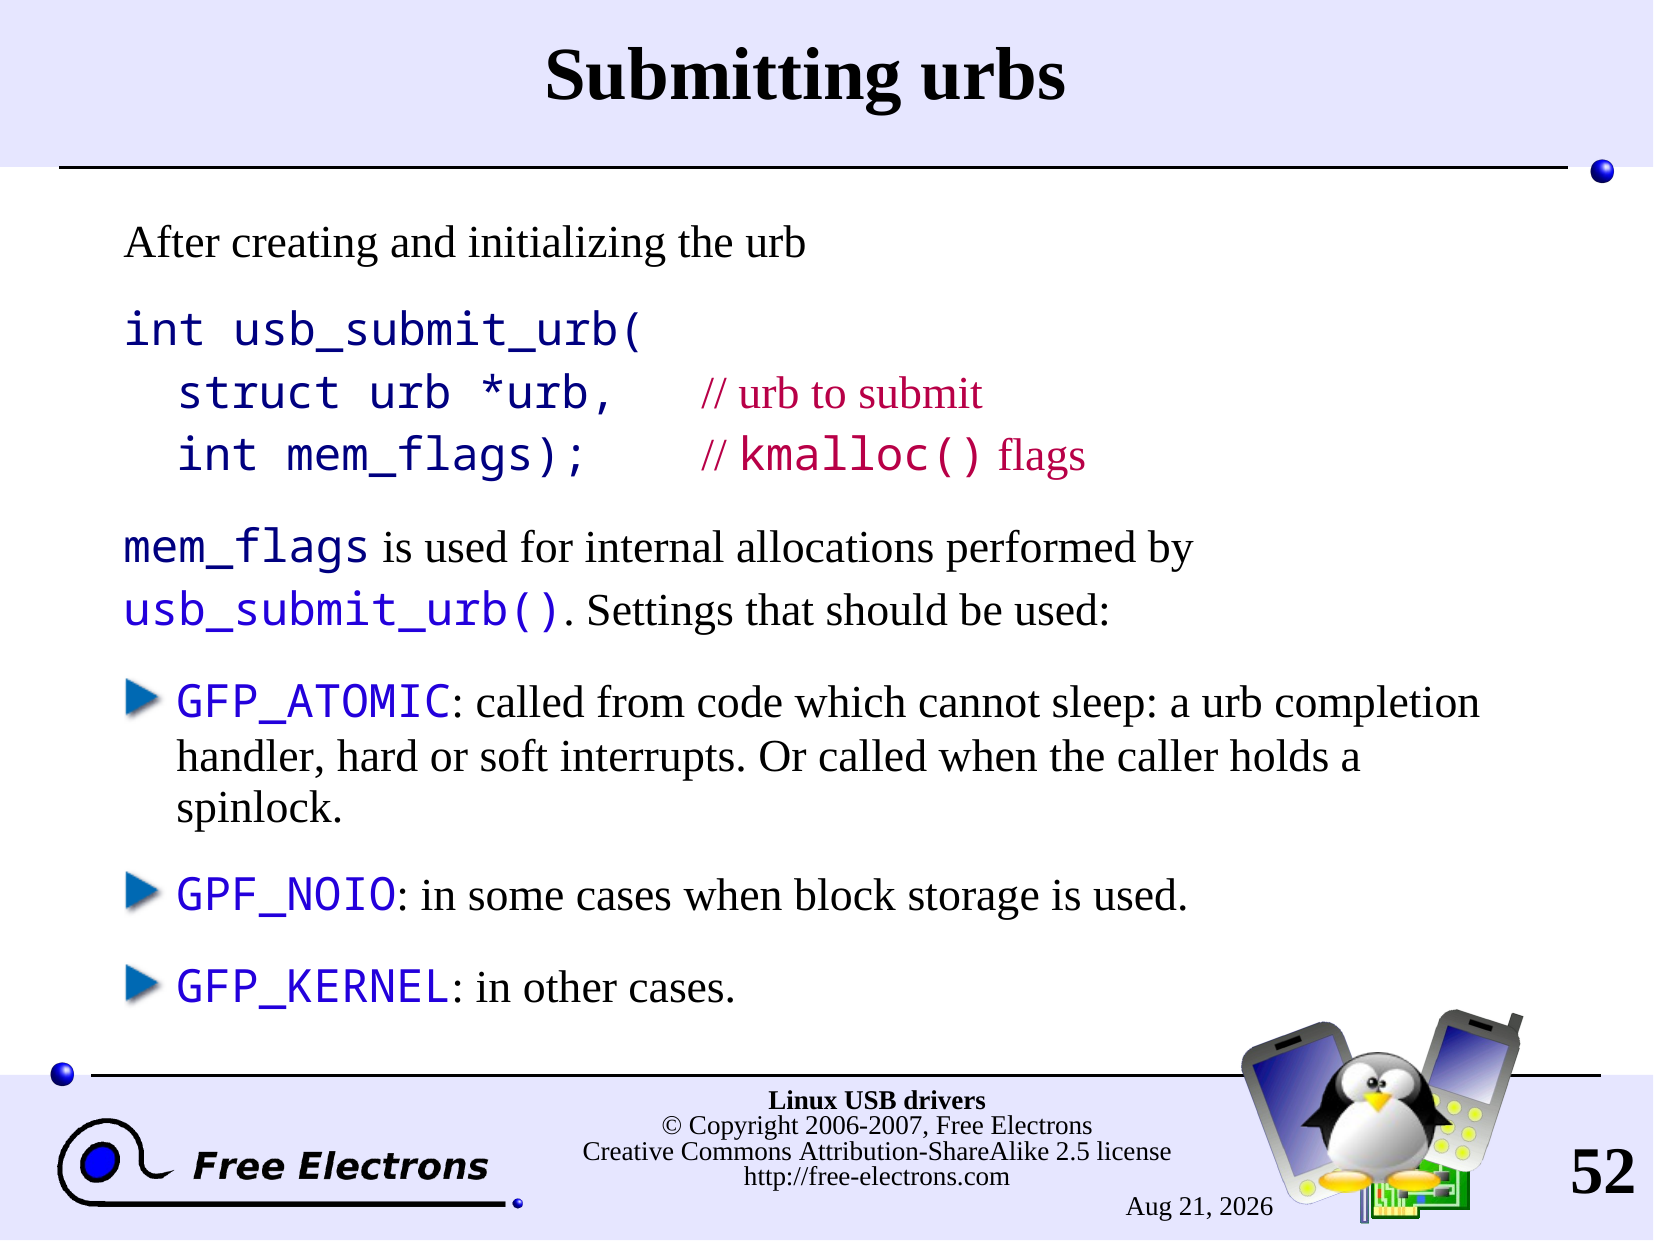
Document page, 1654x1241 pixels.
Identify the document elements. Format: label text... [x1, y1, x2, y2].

list After creating and initializing the urb int usb_submit_urb( struct urb *urb, // urb to submit int mem_flags); // kmalloc() flags mem_flags is used for internal allocations performed byusb_submit_urb(). Settings that should be used: GFP_ATOMIC: called from code which cannot sleep: a urb completion handler, hard or soft interrupts. Or called when the caller holds a spinlock. GPF_NOIO: in some cases when block storage is used. GFP_KERNEL: in other cases. [105, 216, 1518, 1066]
picture [1231, 1007, 1538, 1241]
title Submitting urbs [60, 25, 1551, 124]
picture [50, 1107, 527, 1216]
